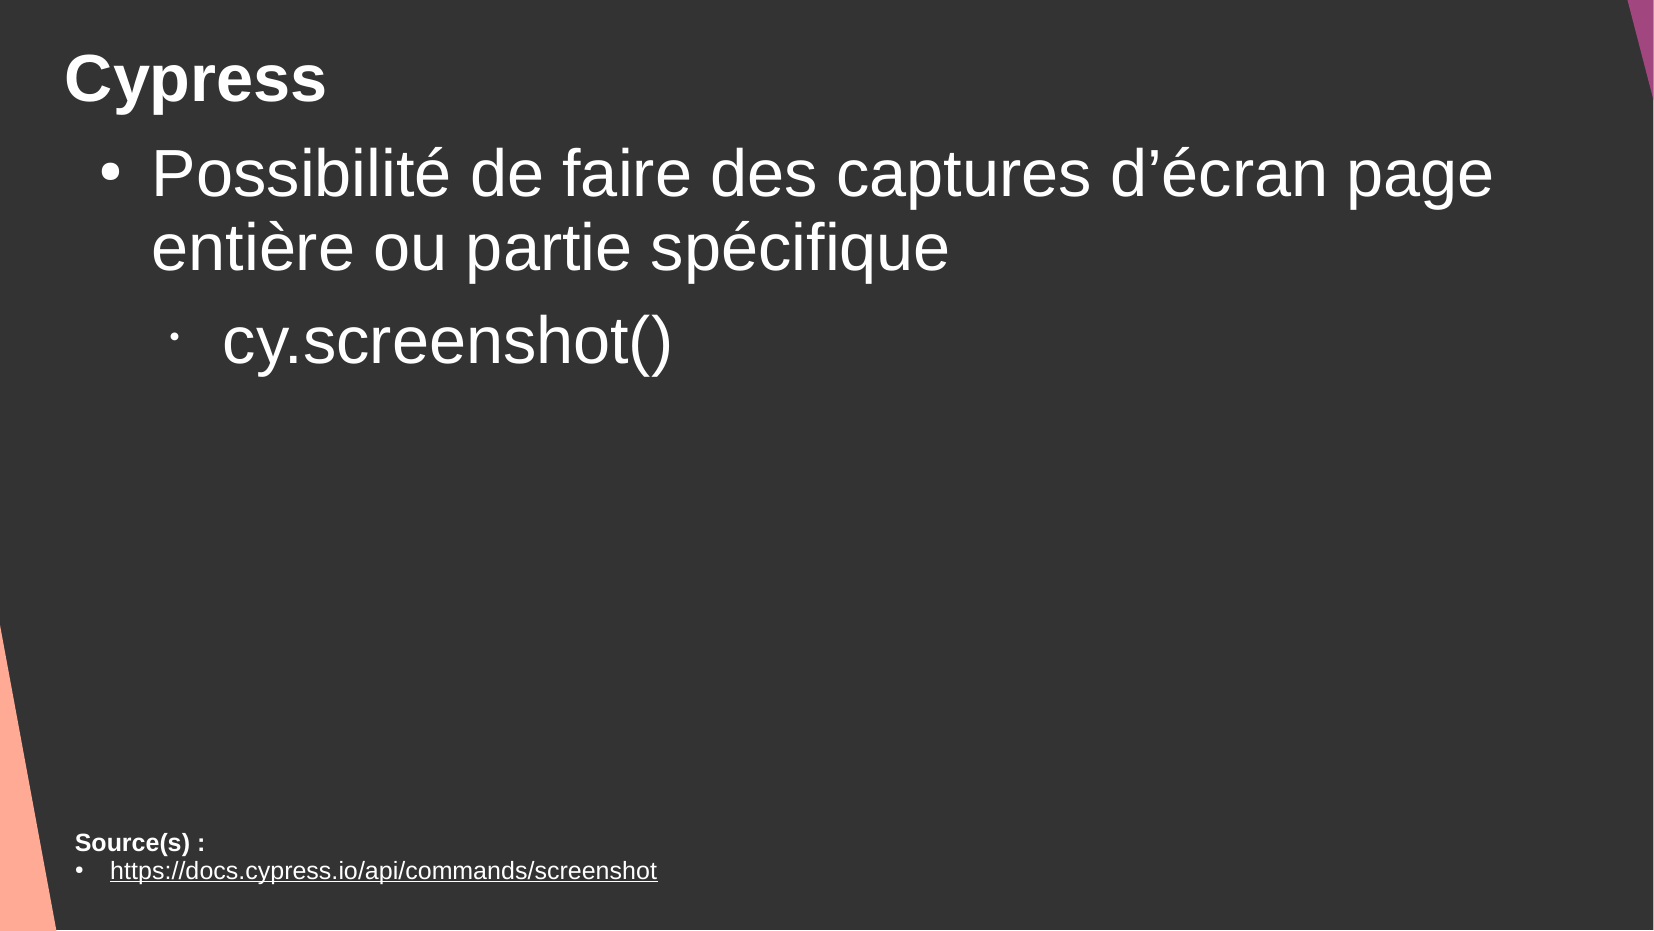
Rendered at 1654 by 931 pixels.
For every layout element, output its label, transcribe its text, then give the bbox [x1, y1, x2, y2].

title Cypress [64, 40, 1635, 116]
text_box [0, 625, 57, 931]
text_box Source(s) : https://docs.cypress.io/api/commands/screenshot [60, 821, 1546, 906]
list Possibilité de faire des captures d’écran page entière ou partie spécifique cy.screenshot() [80, 135, 1620, 804]
text_box [1627, 0, 1654, 103]
